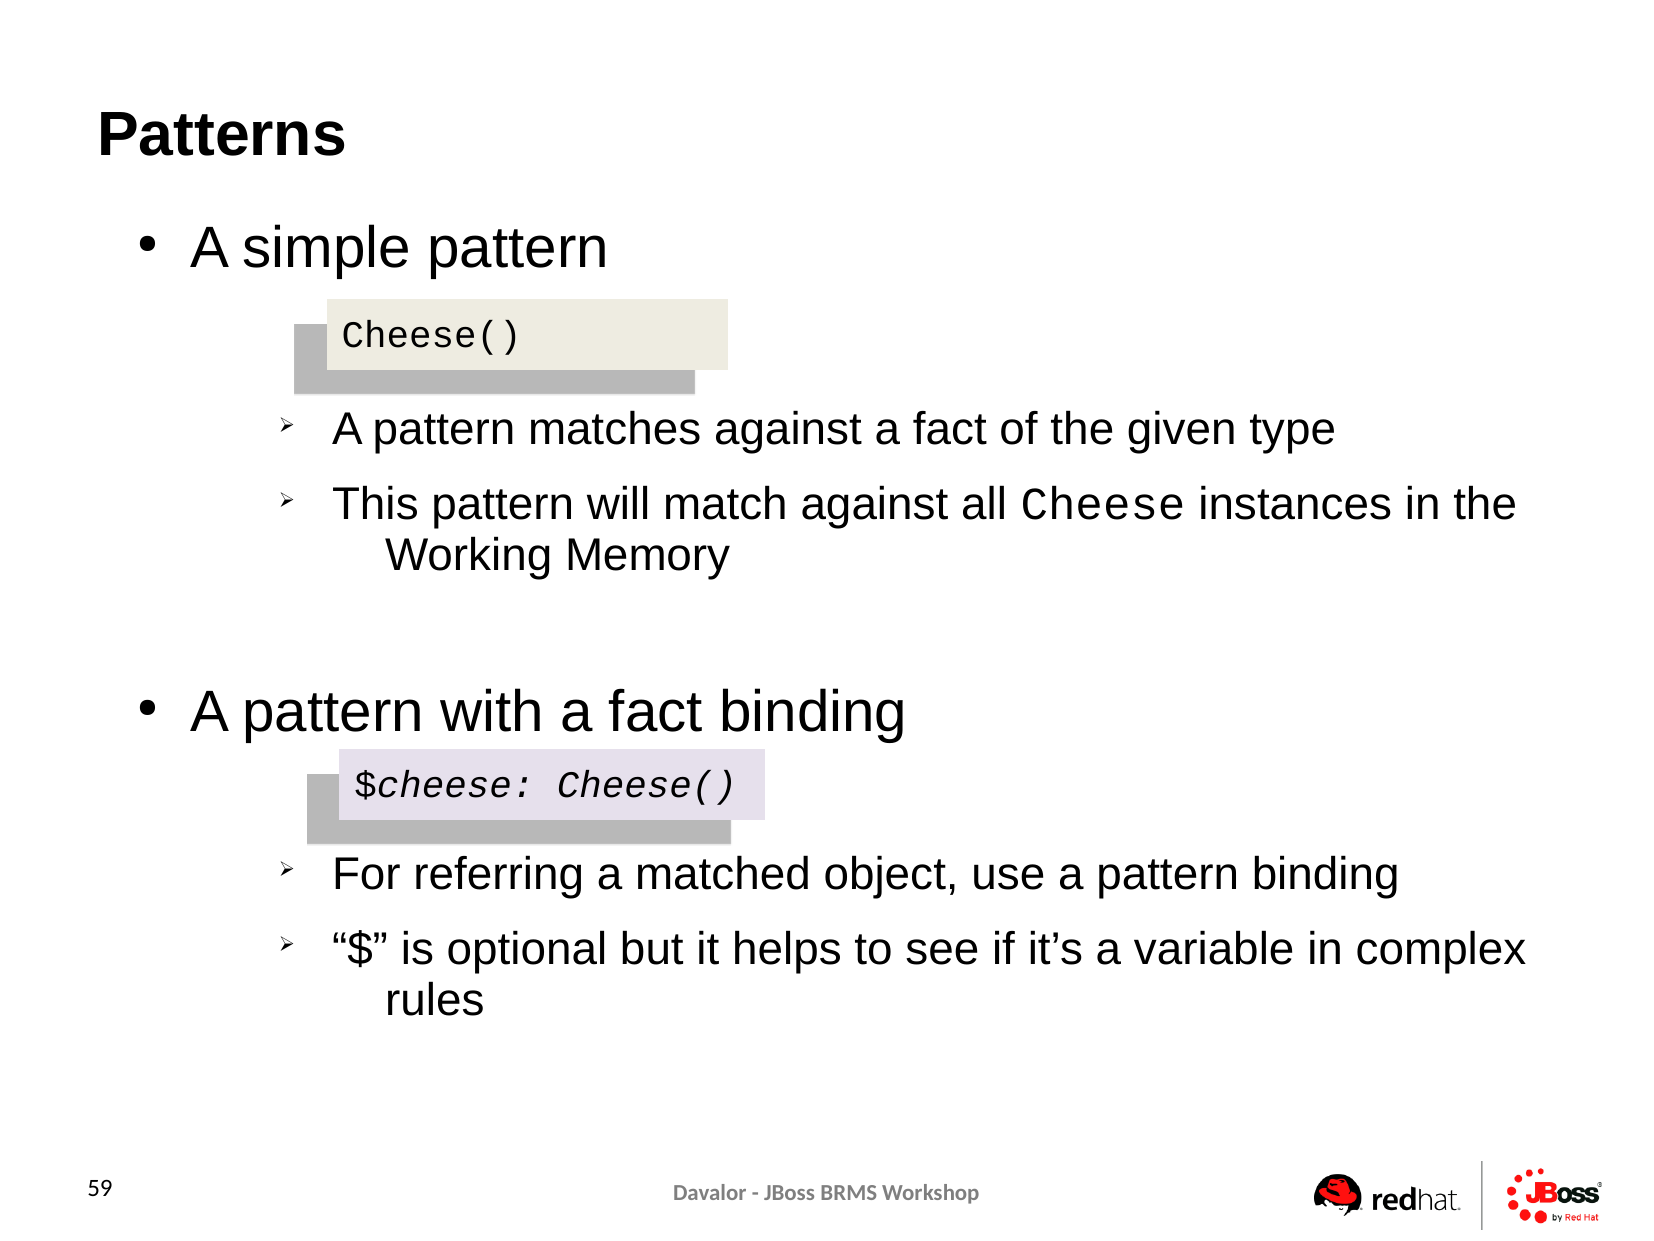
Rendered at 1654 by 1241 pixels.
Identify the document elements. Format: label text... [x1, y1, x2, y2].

picture [1314, 1161, 1602, 1230]
text_box $cheese: Cheese() [339, 749, 765, 820]
list A simple pattern A pattern matches against a fact of the given type This pattern will match against all Cheese instances in the Working Memory A pattern with a fact binding For referring a matched object, use a pattern binding “$” is optional but it helps to see if it’s a variable in complex rules [86, 207, 1576, 1108]
title Patterns [82, 95, 1571, 226]
text_box Cheese() [327, 299, 728, 370]
